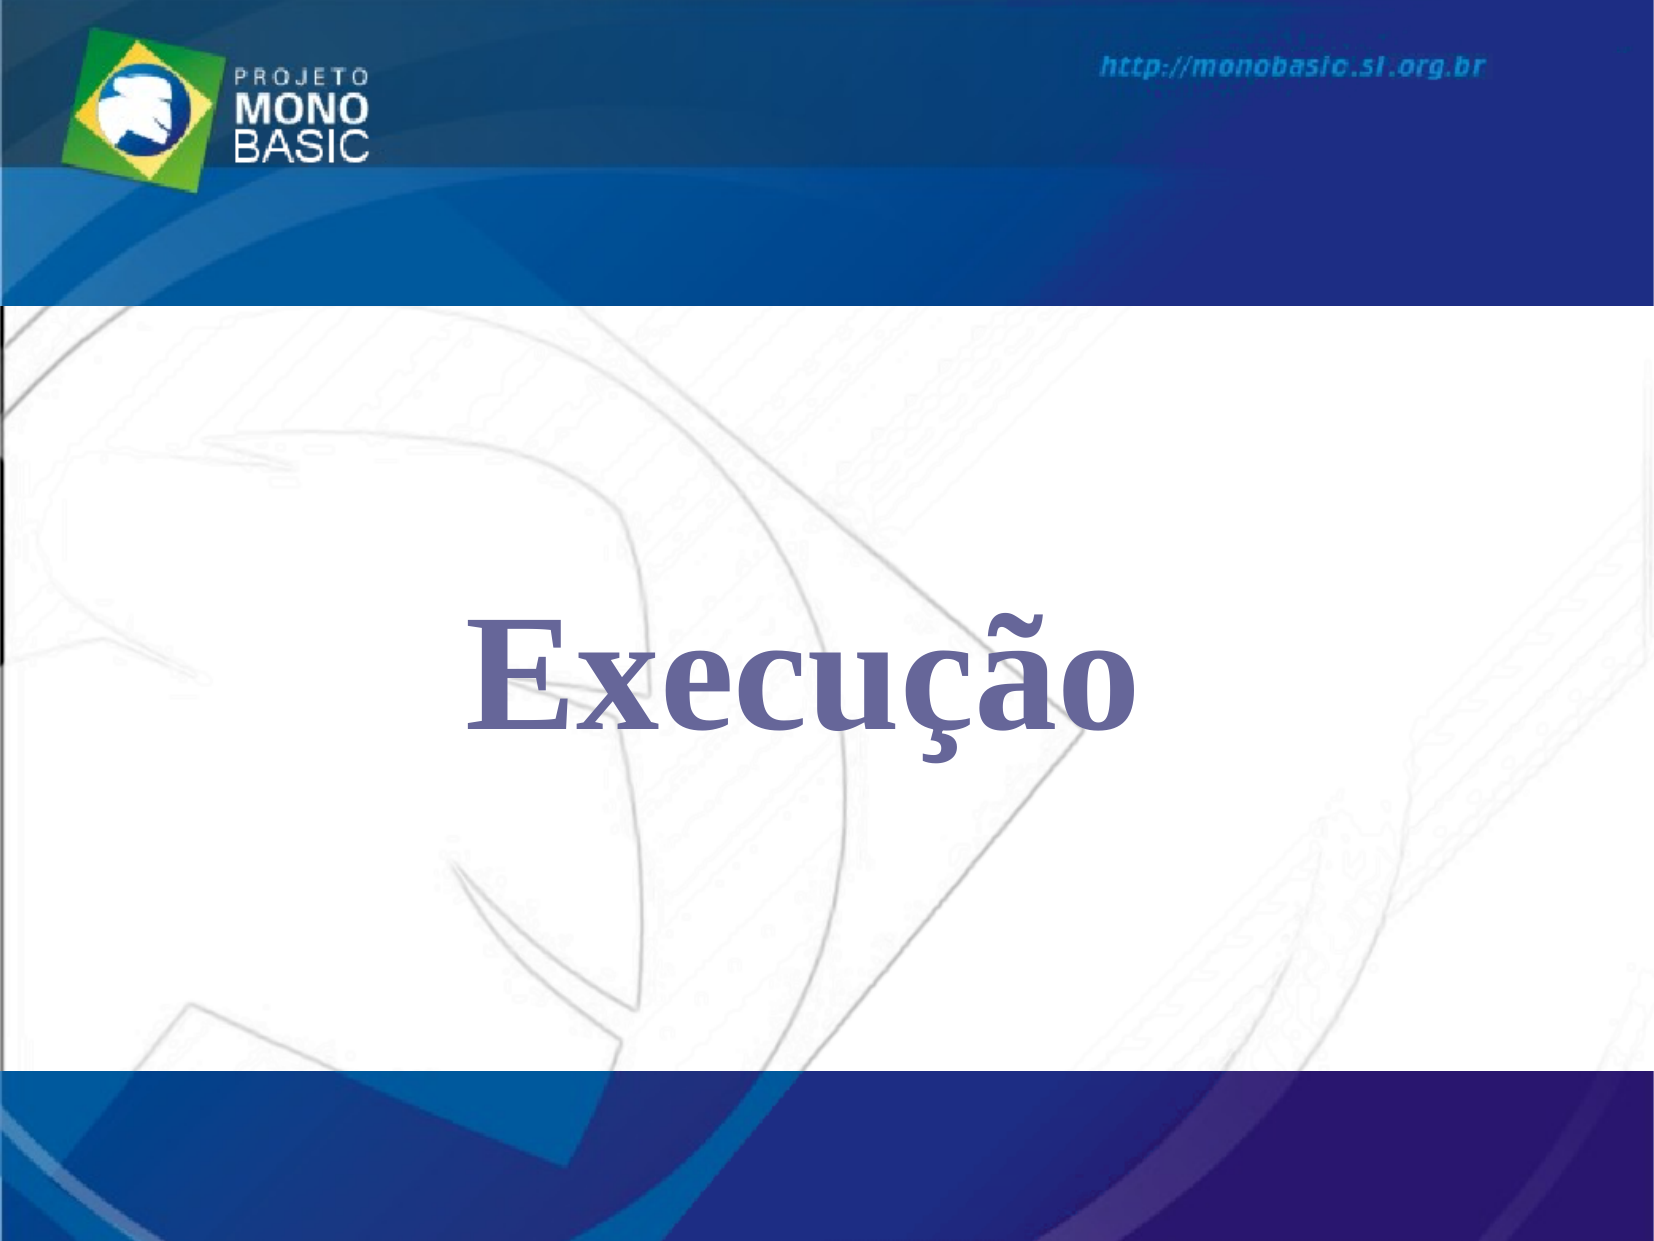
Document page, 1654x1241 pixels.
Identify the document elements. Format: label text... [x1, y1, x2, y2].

picture [0, 0, 1654, 1241]
title Execução [97, 564, 1510, 782]
